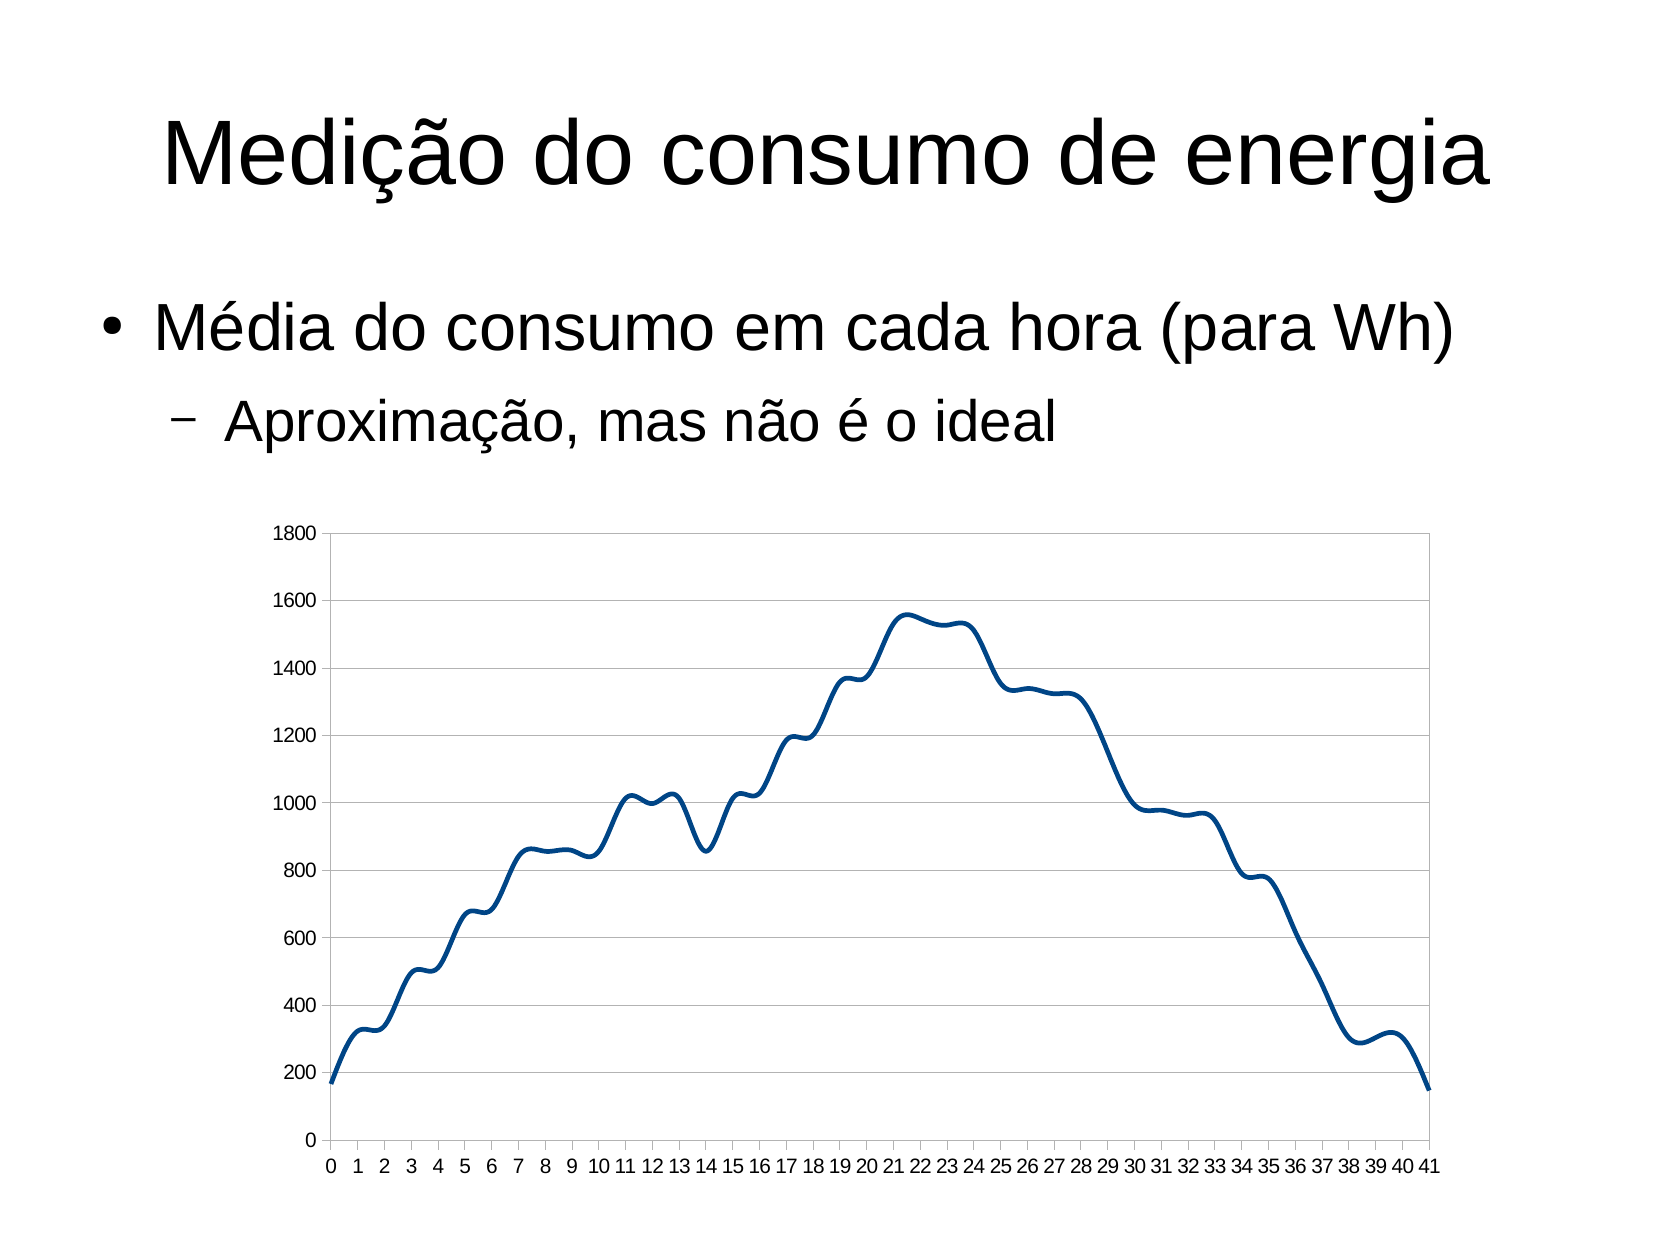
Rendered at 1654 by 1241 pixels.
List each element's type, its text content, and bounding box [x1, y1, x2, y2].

list Média do consumo em cada hora (para Wh) Aproximação, mas não é o ideal [82, 290, 1571, 1010]
title Medição do consumo de energia [82, 49, 1571, 257]
chart [248, 507, 1465, 1193]
